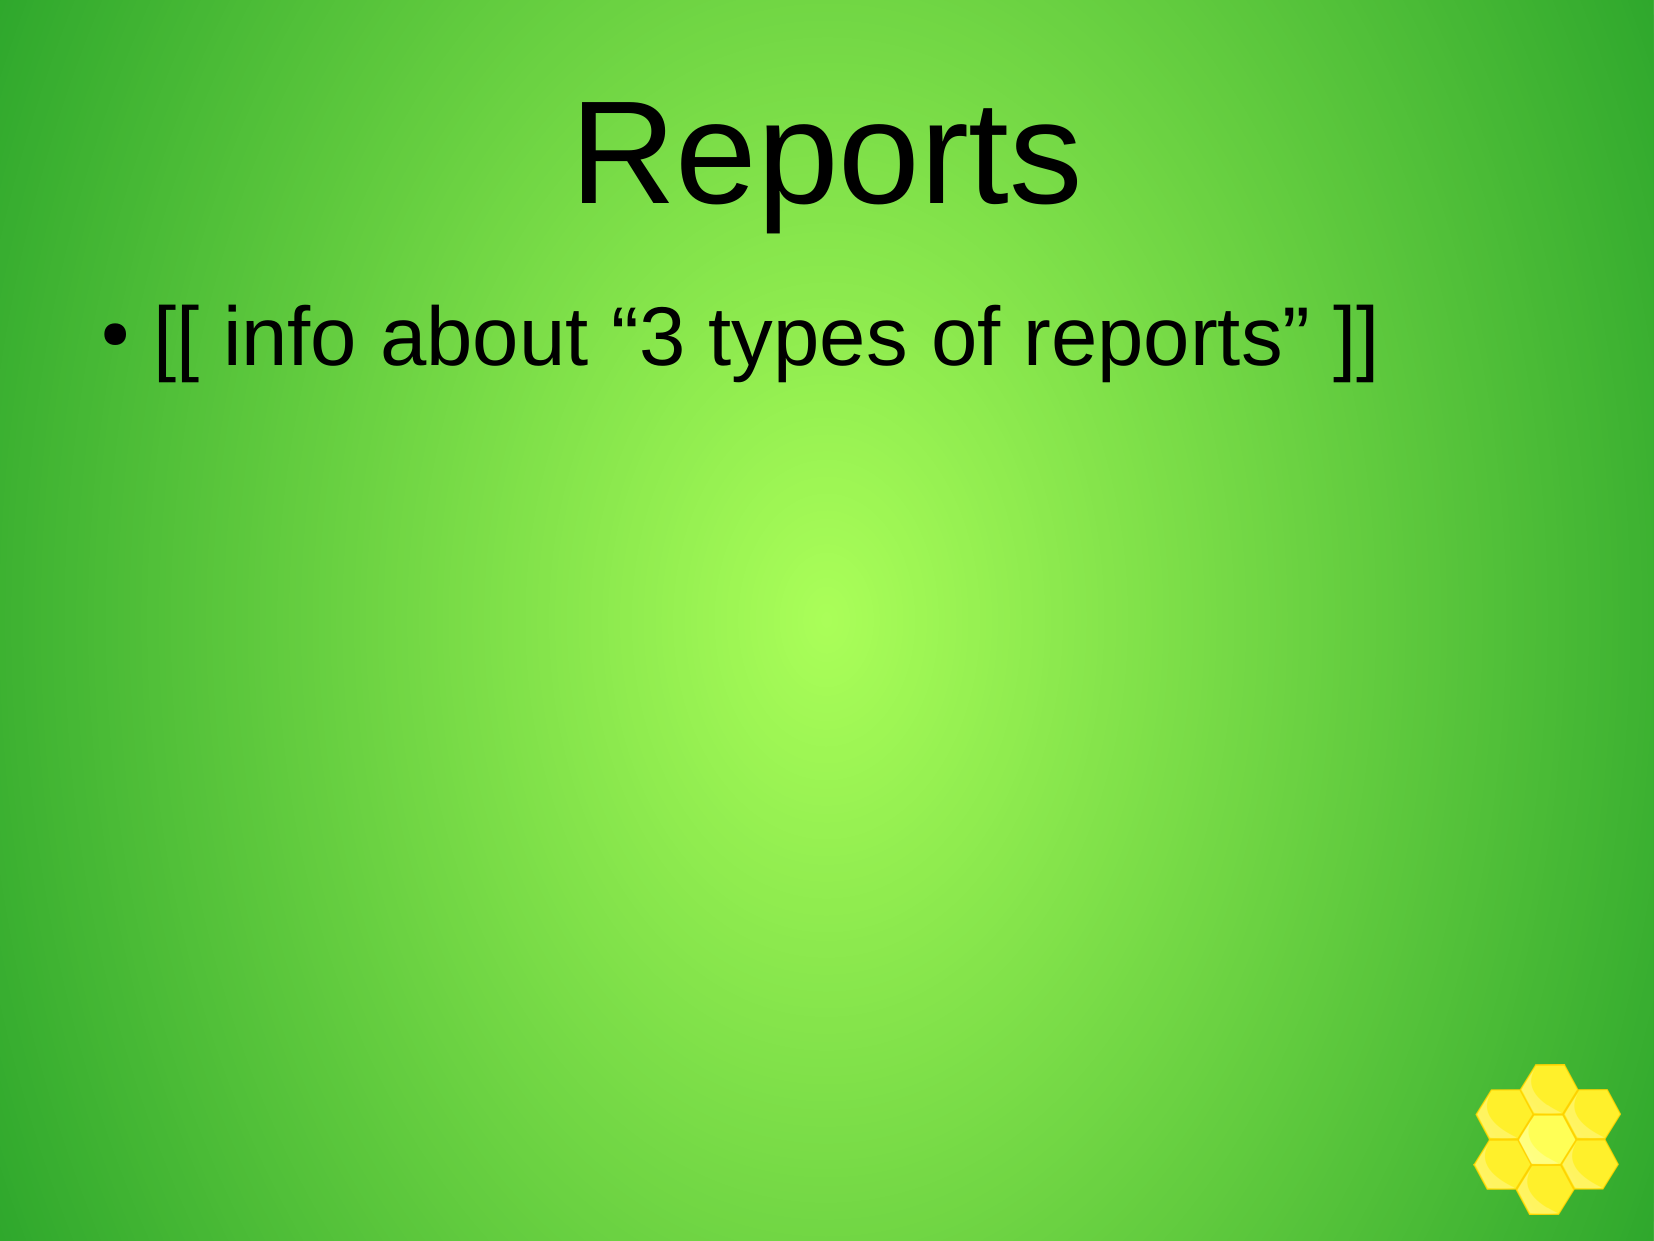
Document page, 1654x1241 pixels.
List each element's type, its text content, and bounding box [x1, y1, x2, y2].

list [[ info about “3 types of reports” ]] [82, 290, 1571, 1010]
title Reports [82, 49, 1571, 257]
picture [1473, 1064, 1621, 1216]
